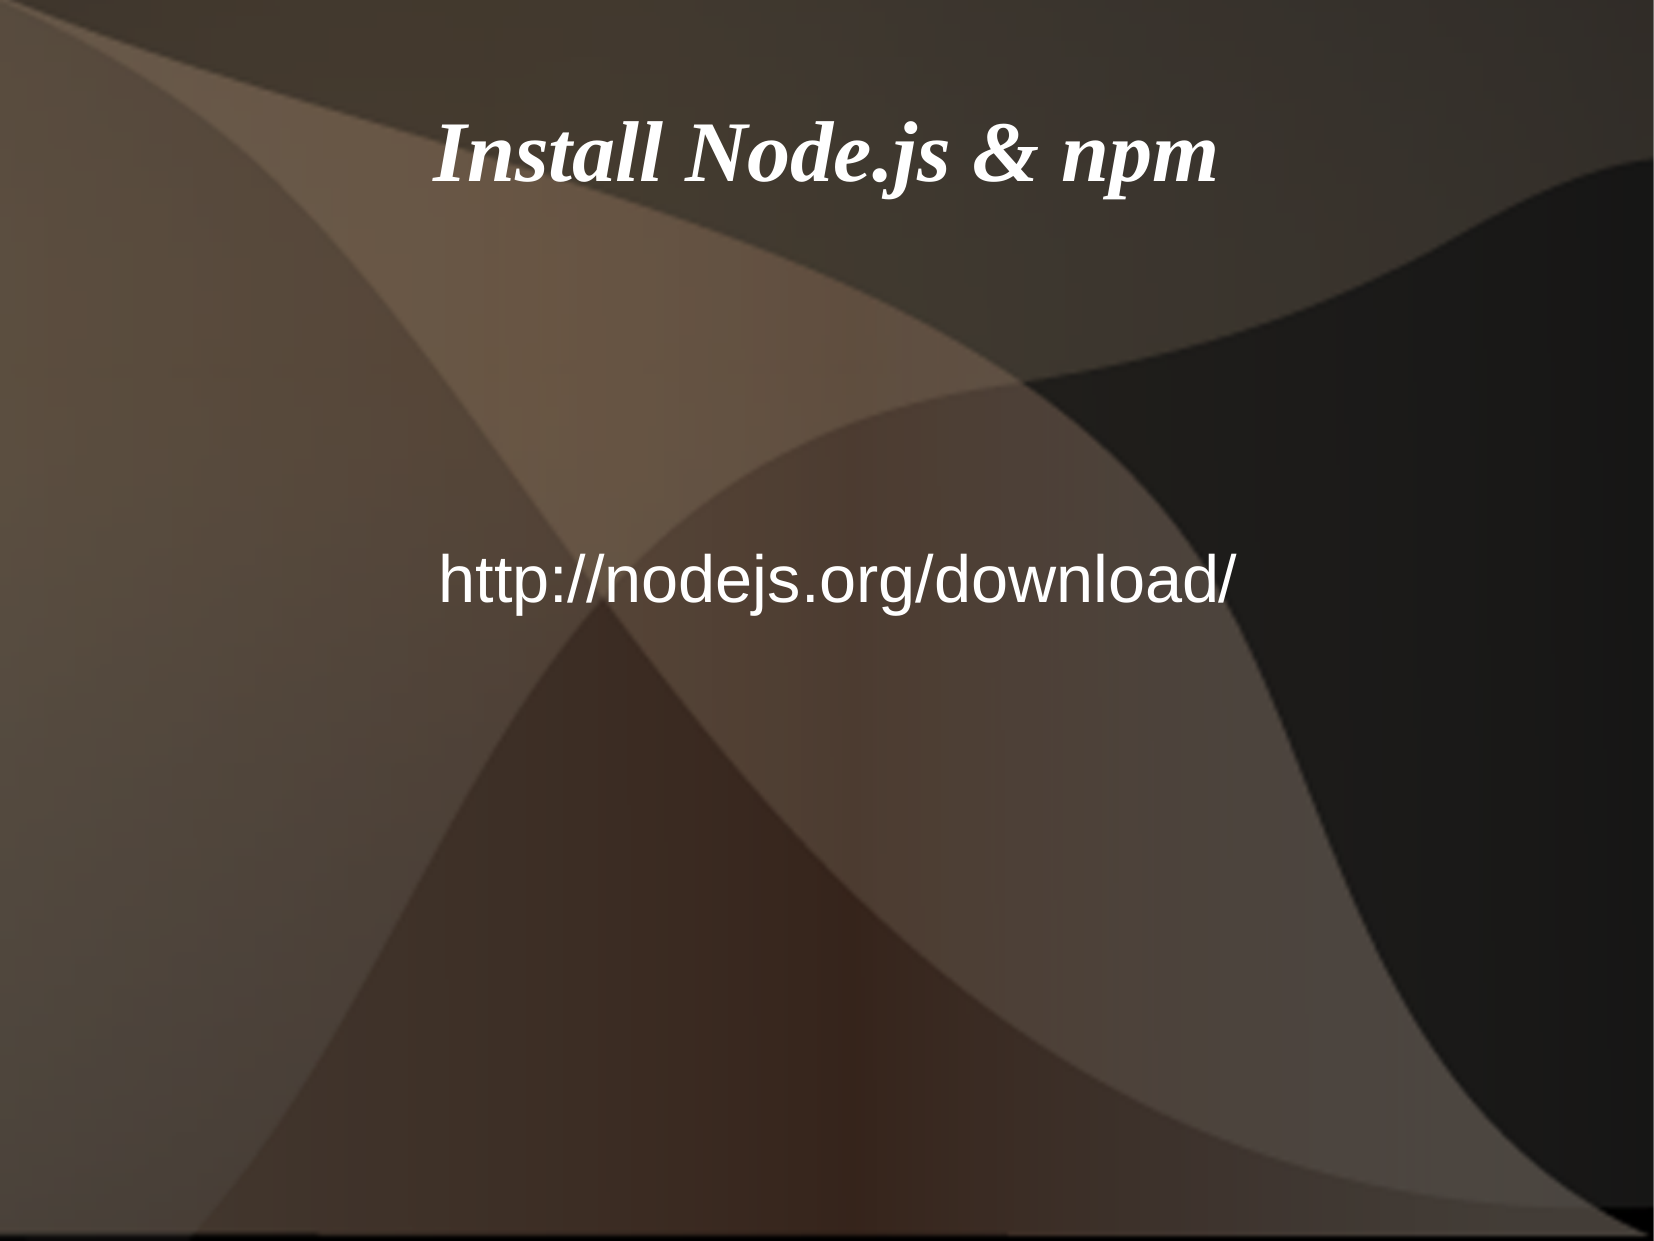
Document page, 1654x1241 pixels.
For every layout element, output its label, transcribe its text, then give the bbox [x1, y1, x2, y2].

picture [0, 0, 1654, 1241]
subtitle http://nodejs.org/download/ [82, 49, 1571, 1109]
